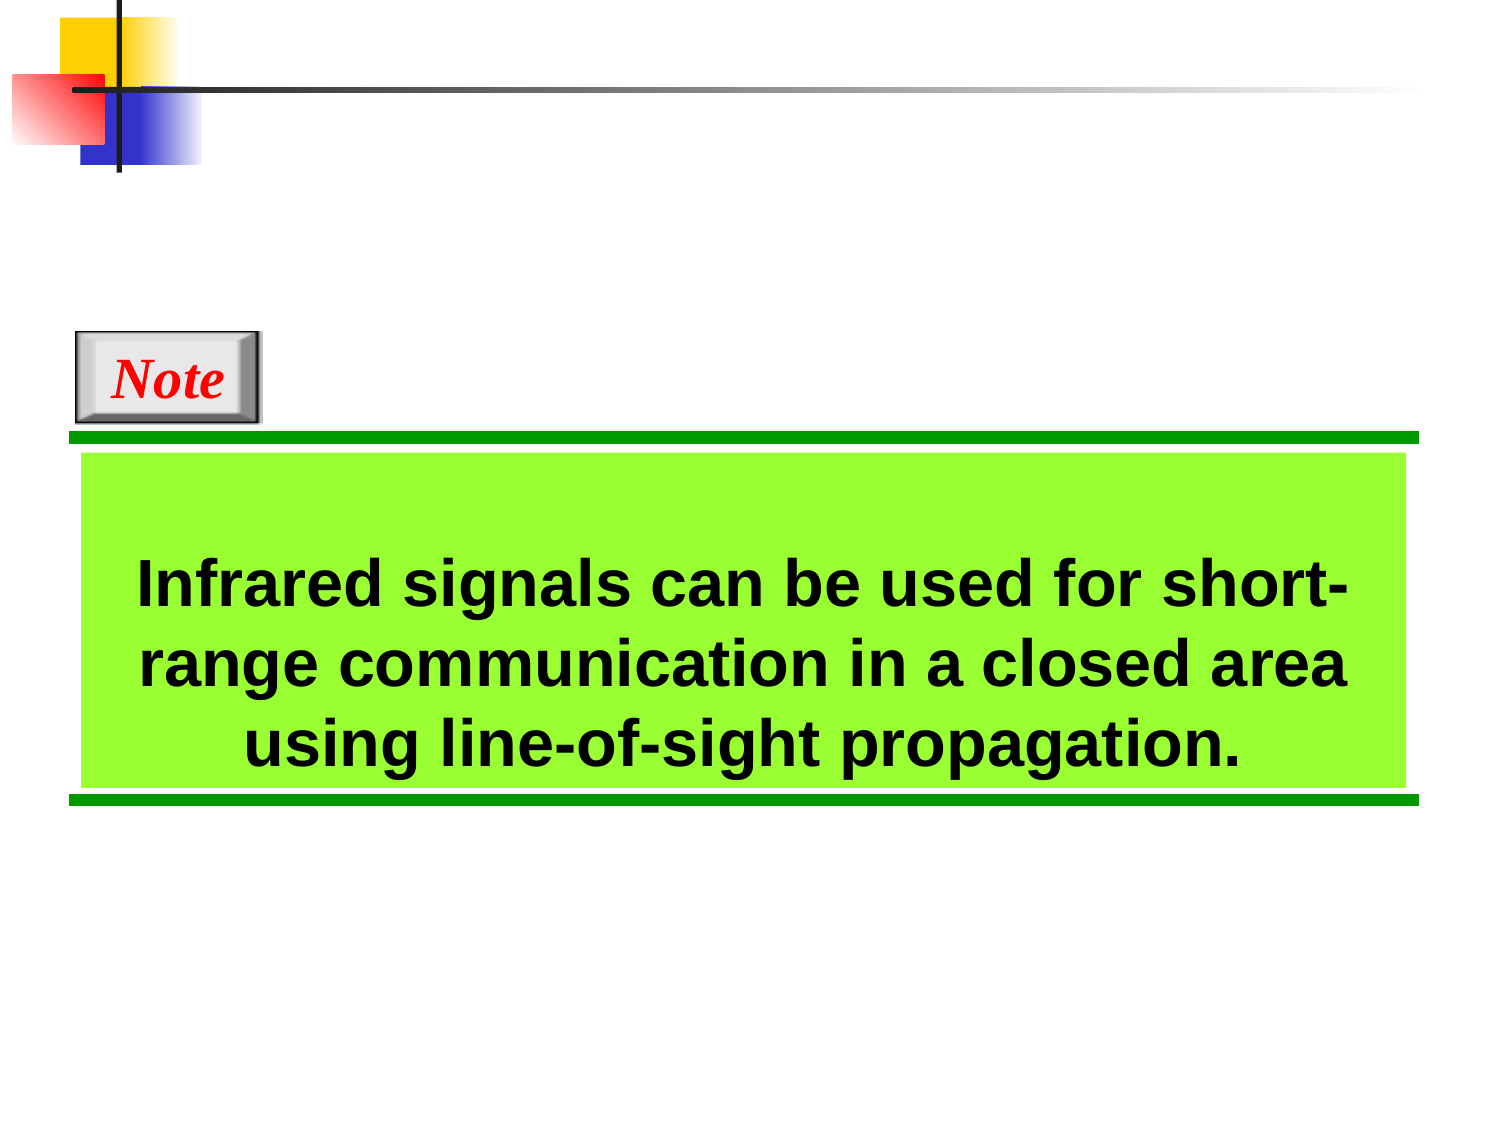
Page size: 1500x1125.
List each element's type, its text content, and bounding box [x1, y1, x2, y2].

text_box Note [97, 332, 241, 418]
text_box [12, 0, 1423, 173]
picture [75, 331, 263, 426]
text_box Infrared signals can be used for short-range communication in a closed area using line-of-sight propagation. [81, 452, 1407, 788]
